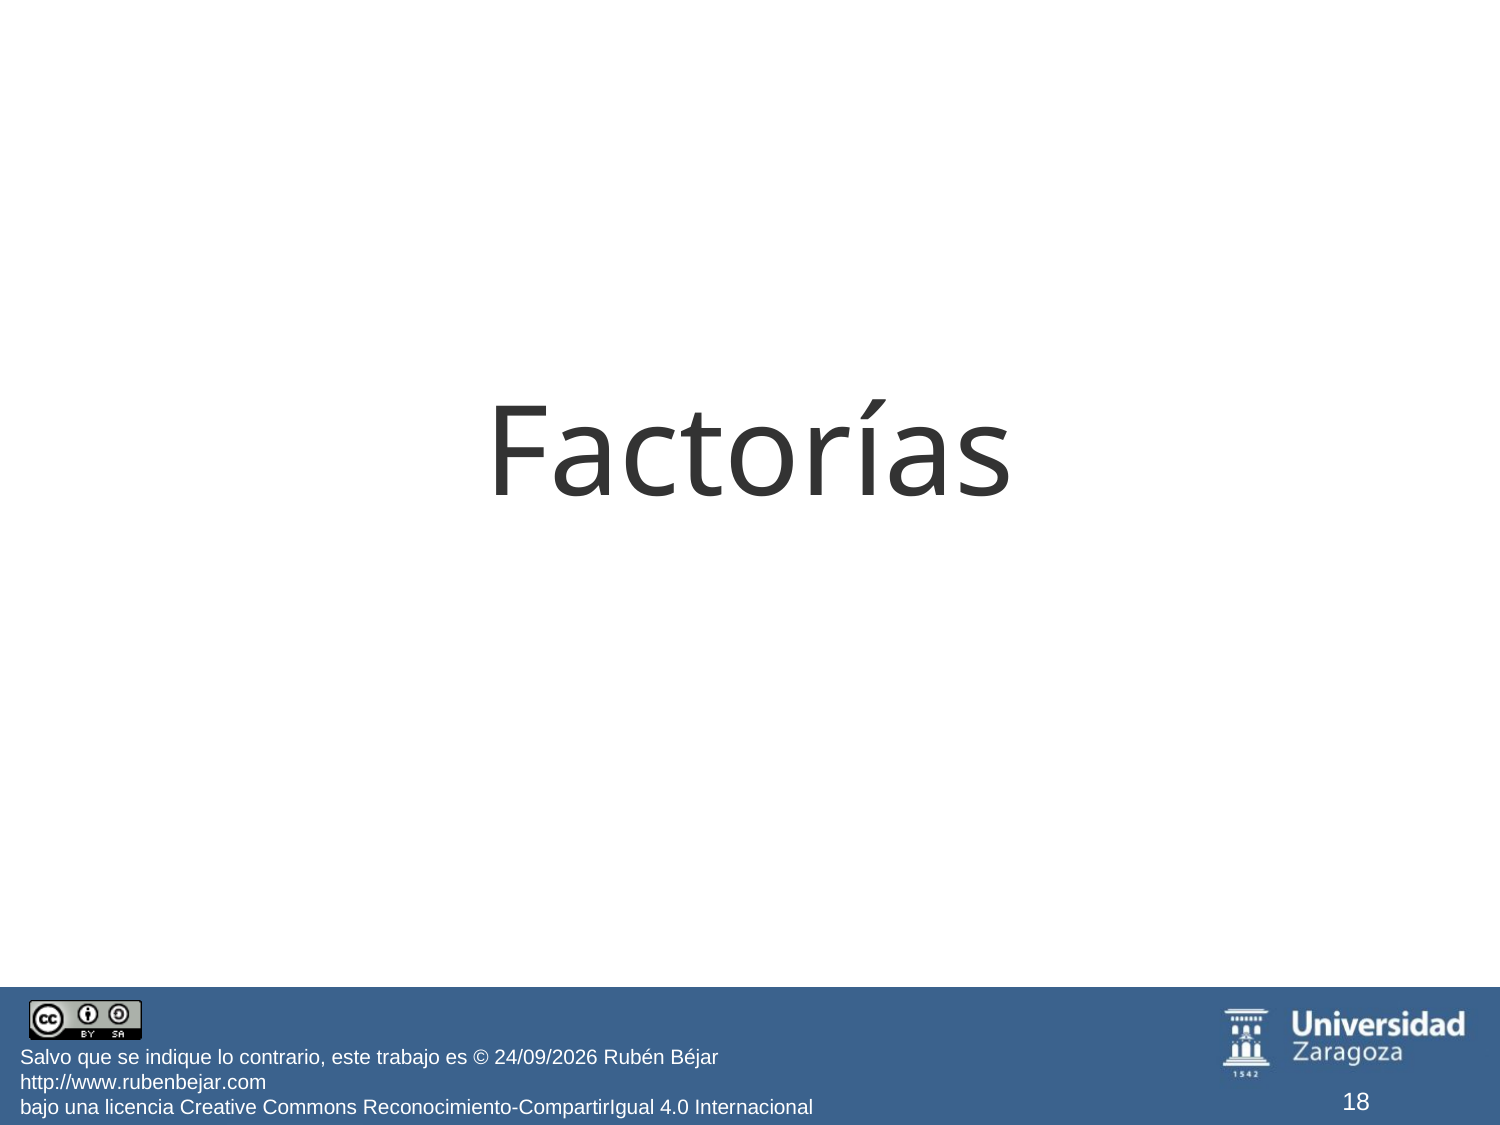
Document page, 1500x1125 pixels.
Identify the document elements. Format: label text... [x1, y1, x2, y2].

picture [0, 987, 1500, 1125]
text_box Factorías [169, 307, 1331, 585]
